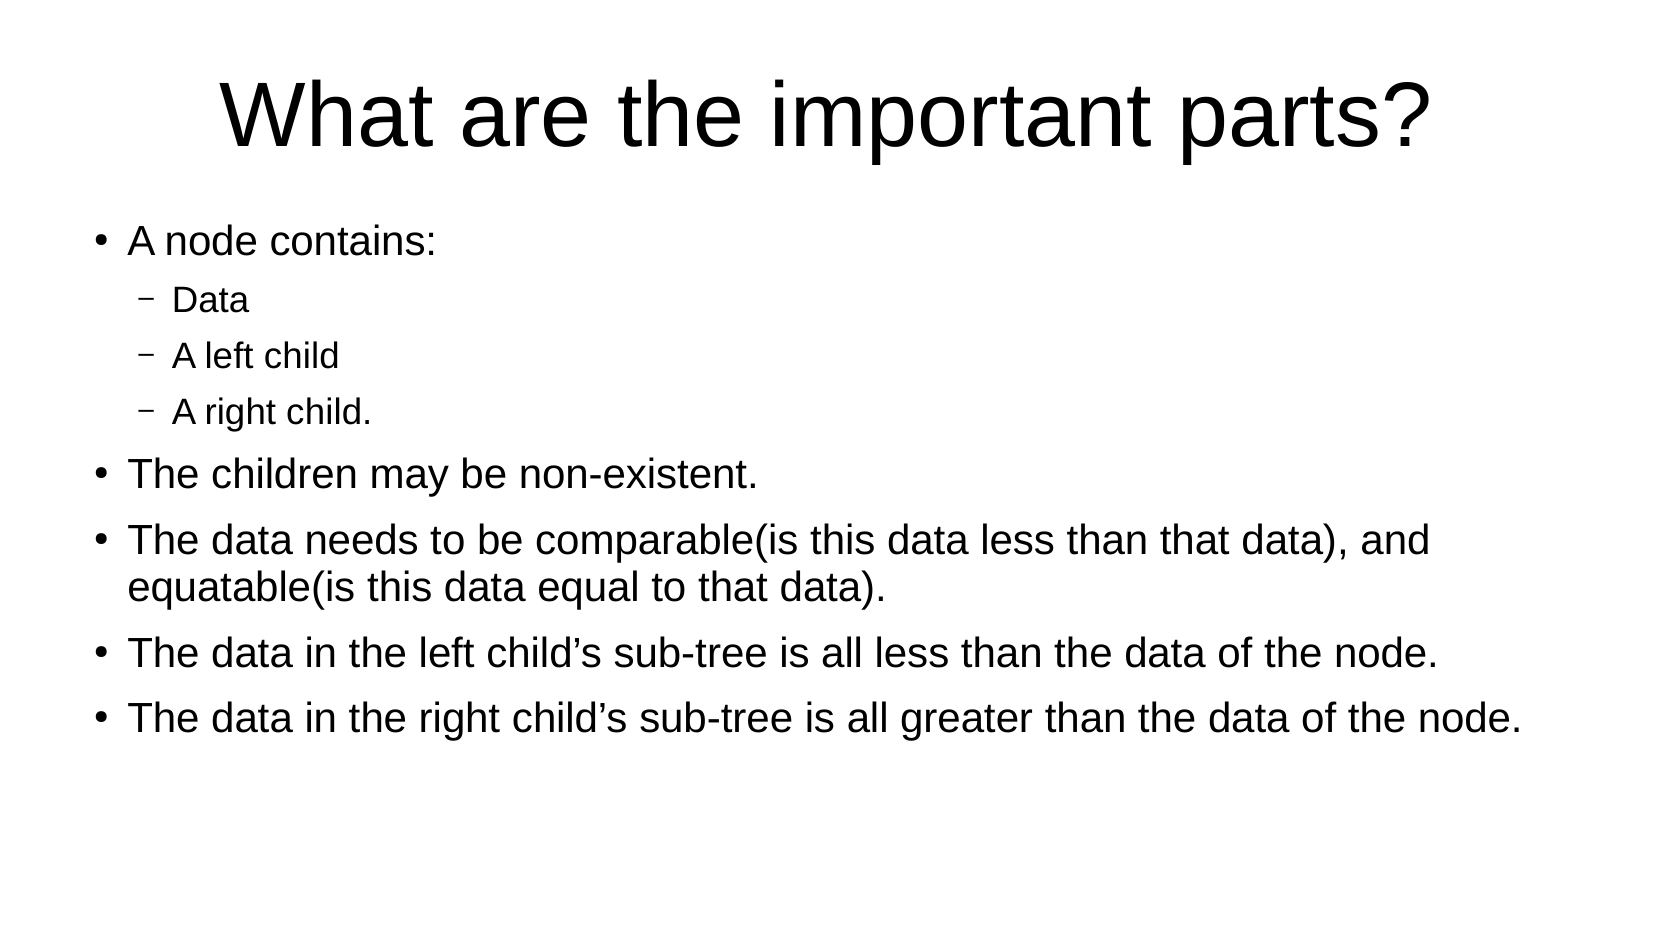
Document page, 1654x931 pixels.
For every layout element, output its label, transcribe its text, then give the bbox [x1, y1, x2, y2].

list A node contains: Data A left child A right child. The children may be non-existent. The data needs to be comparable(is this data less than that data), and equatable(is this data equal to that data). The data in the left child’s sub-tree is all less than the data of the node. The data in the right child’s sub-tree is all greater than the data of the node. [82, 217, 1571, 758]
title What are the important parts? [82, 37, 1571, 193]
